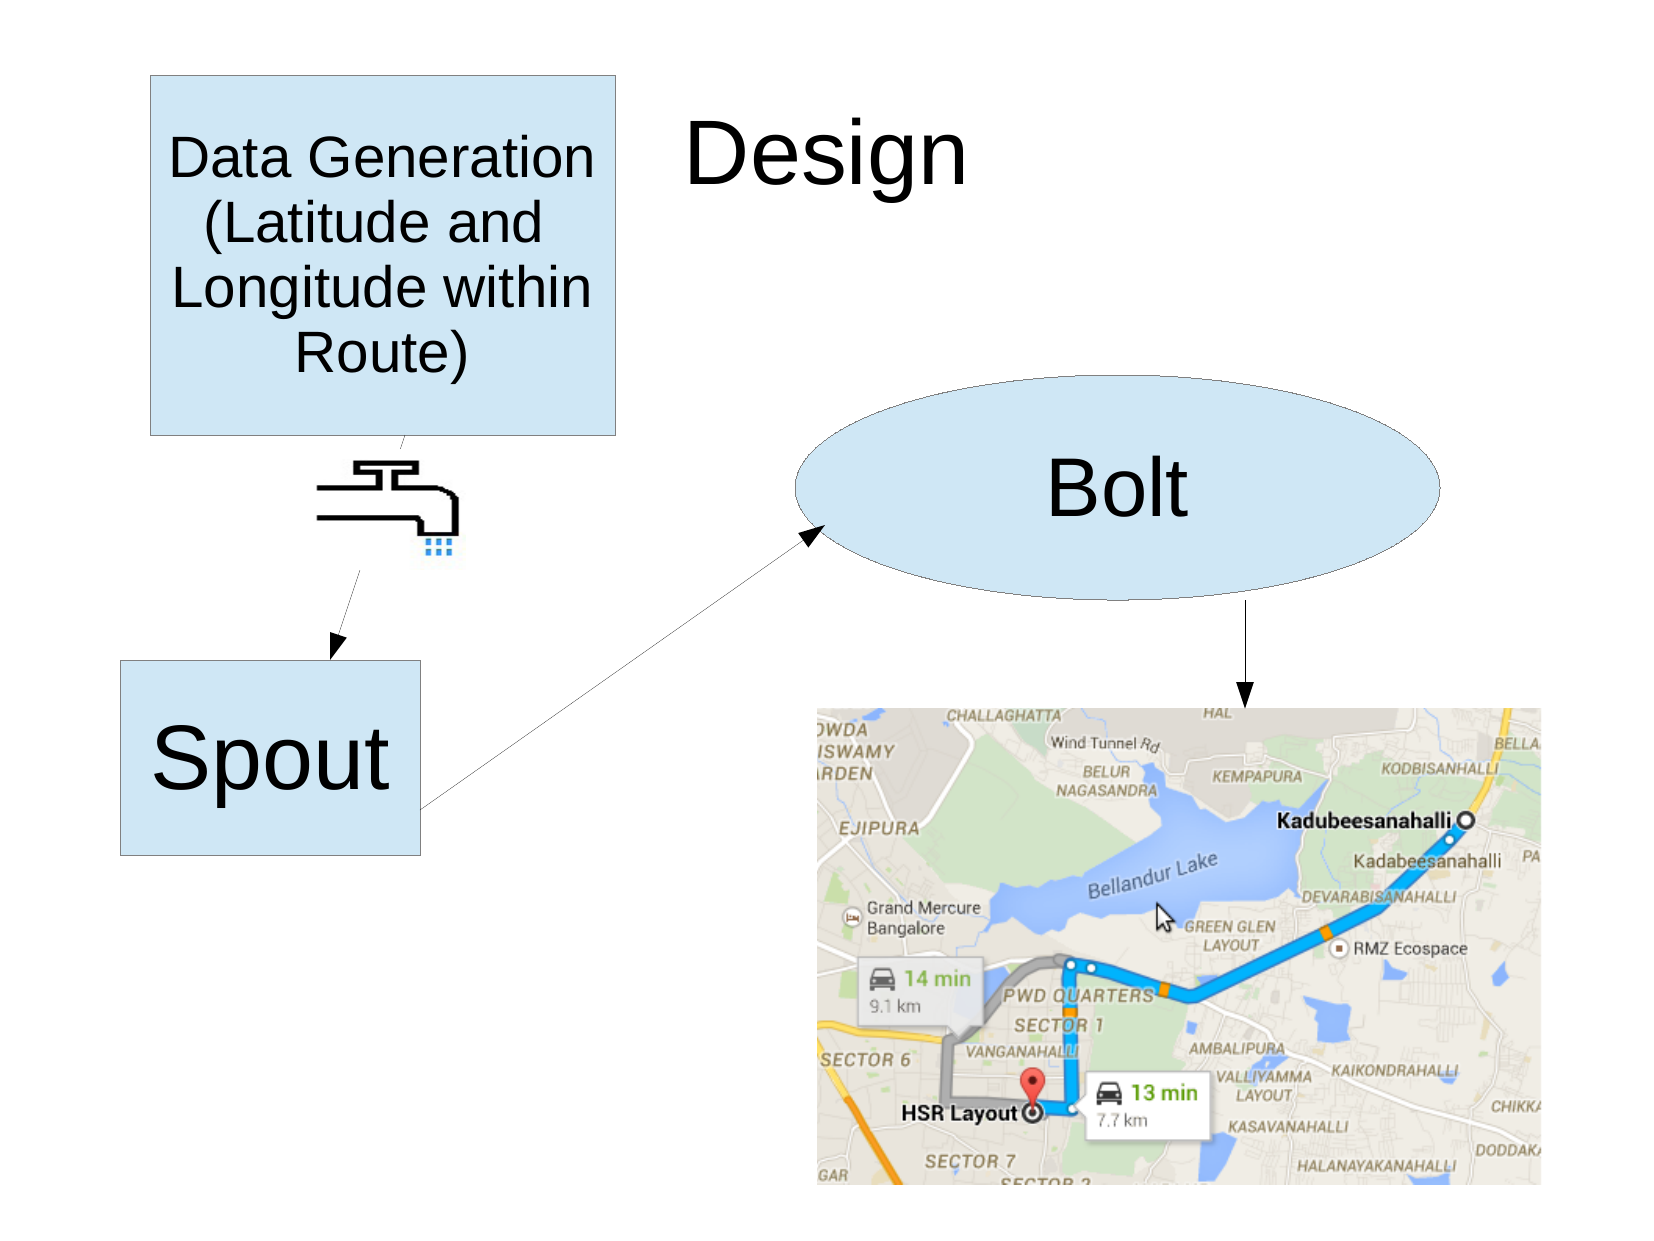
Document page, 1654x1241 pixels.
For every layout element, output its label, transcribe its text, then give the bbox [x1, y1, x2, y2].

title Design [82, 49, 1571, 257]
text_box Spout [120, 660, 421, 856]
text_box Bolt [795, 375, 1441, 601]
picture [300, 449, 466, 571]
text_box Data Generation (Latitude and Longitude within Route) [150, 75, 616, 436]
picture [817, 708, 1546, 1186]
